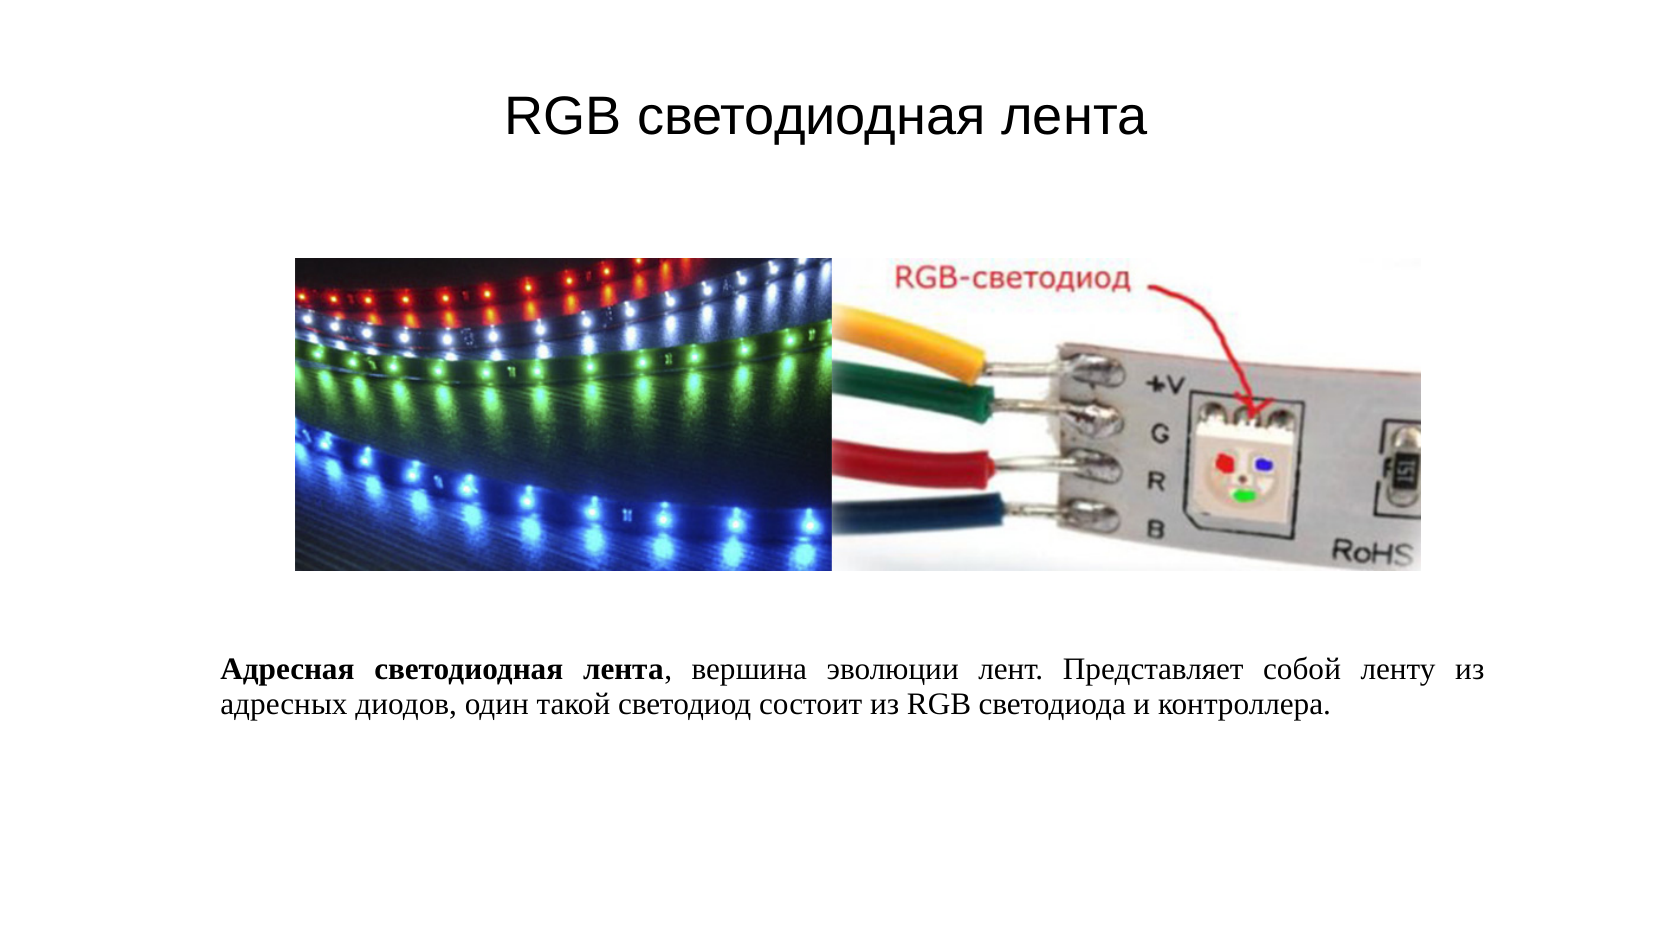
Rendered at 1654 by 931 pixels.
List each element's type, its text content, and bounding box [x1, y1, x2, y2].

title RGB светодиодная лента [82, 36, 1571, 193]
text_box Адресная светодиодная лента, вершина эволюции лент. Представляет собой ленту из адресных диодов, один такой светодиод состоит из RGB светодиода и контроллера. [205, 642, 1500, 841]
picture [295, 258, 1421, 571]
